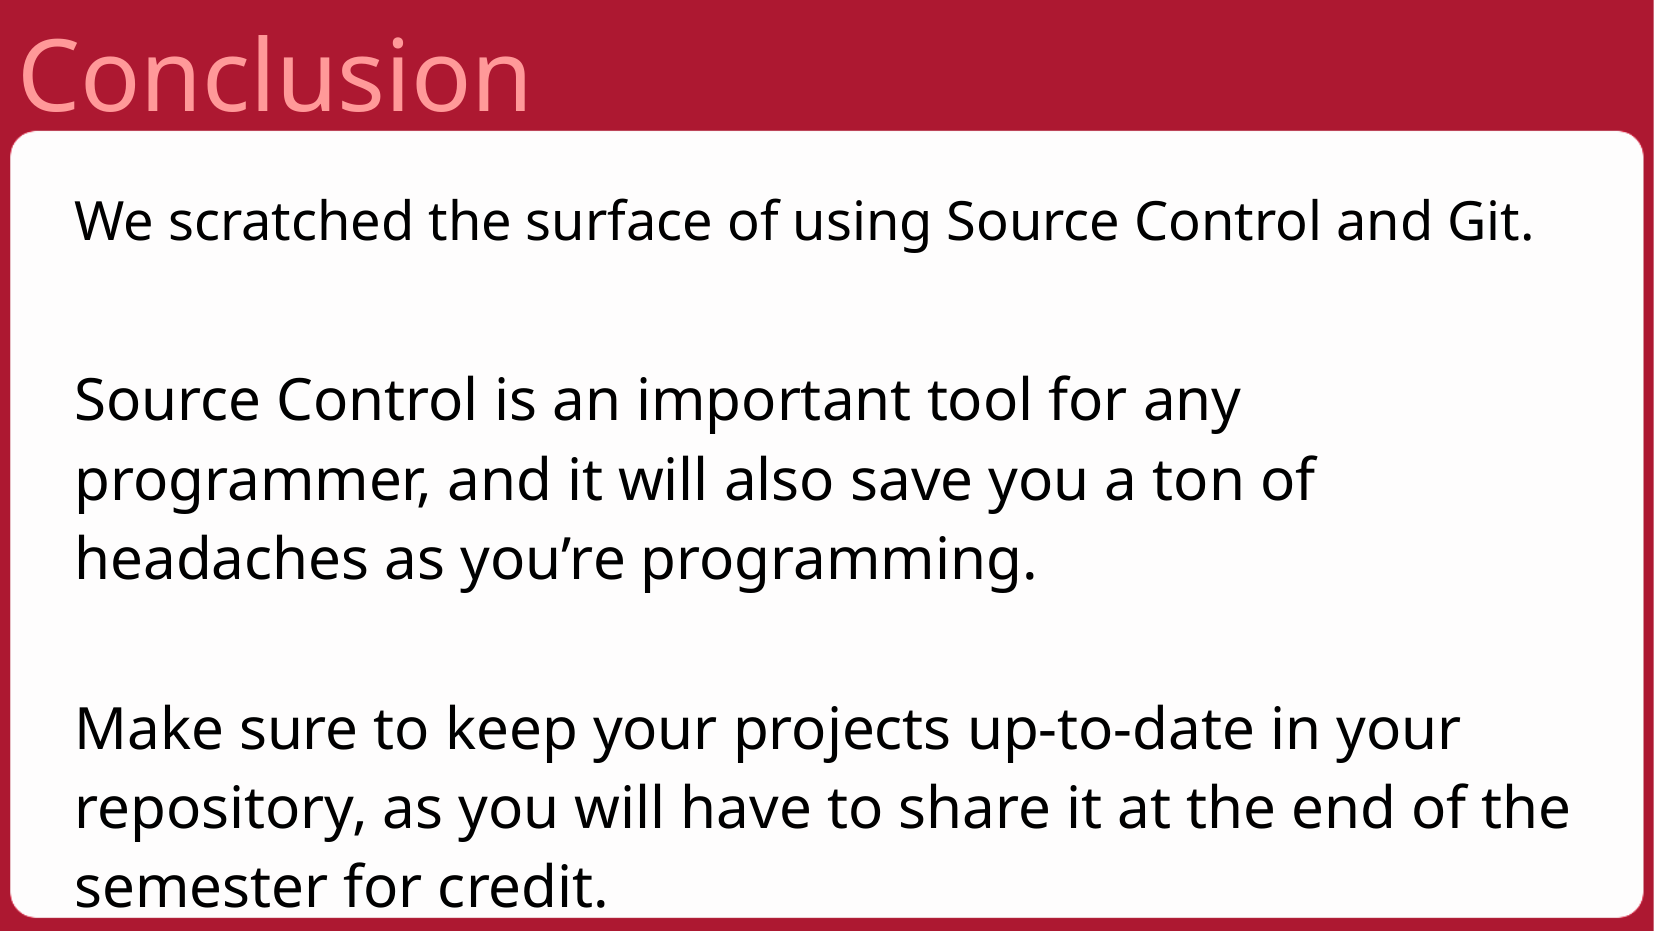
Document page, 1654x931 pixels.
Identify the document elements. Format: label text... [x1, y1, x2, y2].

text_box We scratched the surface of using Source Control and Git. Source Control is an important tool for any programmer, and it will also save you a ton of headaches as you’re programming. Make sure to keep your projects up-to-date in your repository, as you will have to share it at the end of the semester for credit. [74, 182, 1584, 871]
picture [0, 0, 1654, 931]
title Conclusion [17, 8, 1573, 136]
